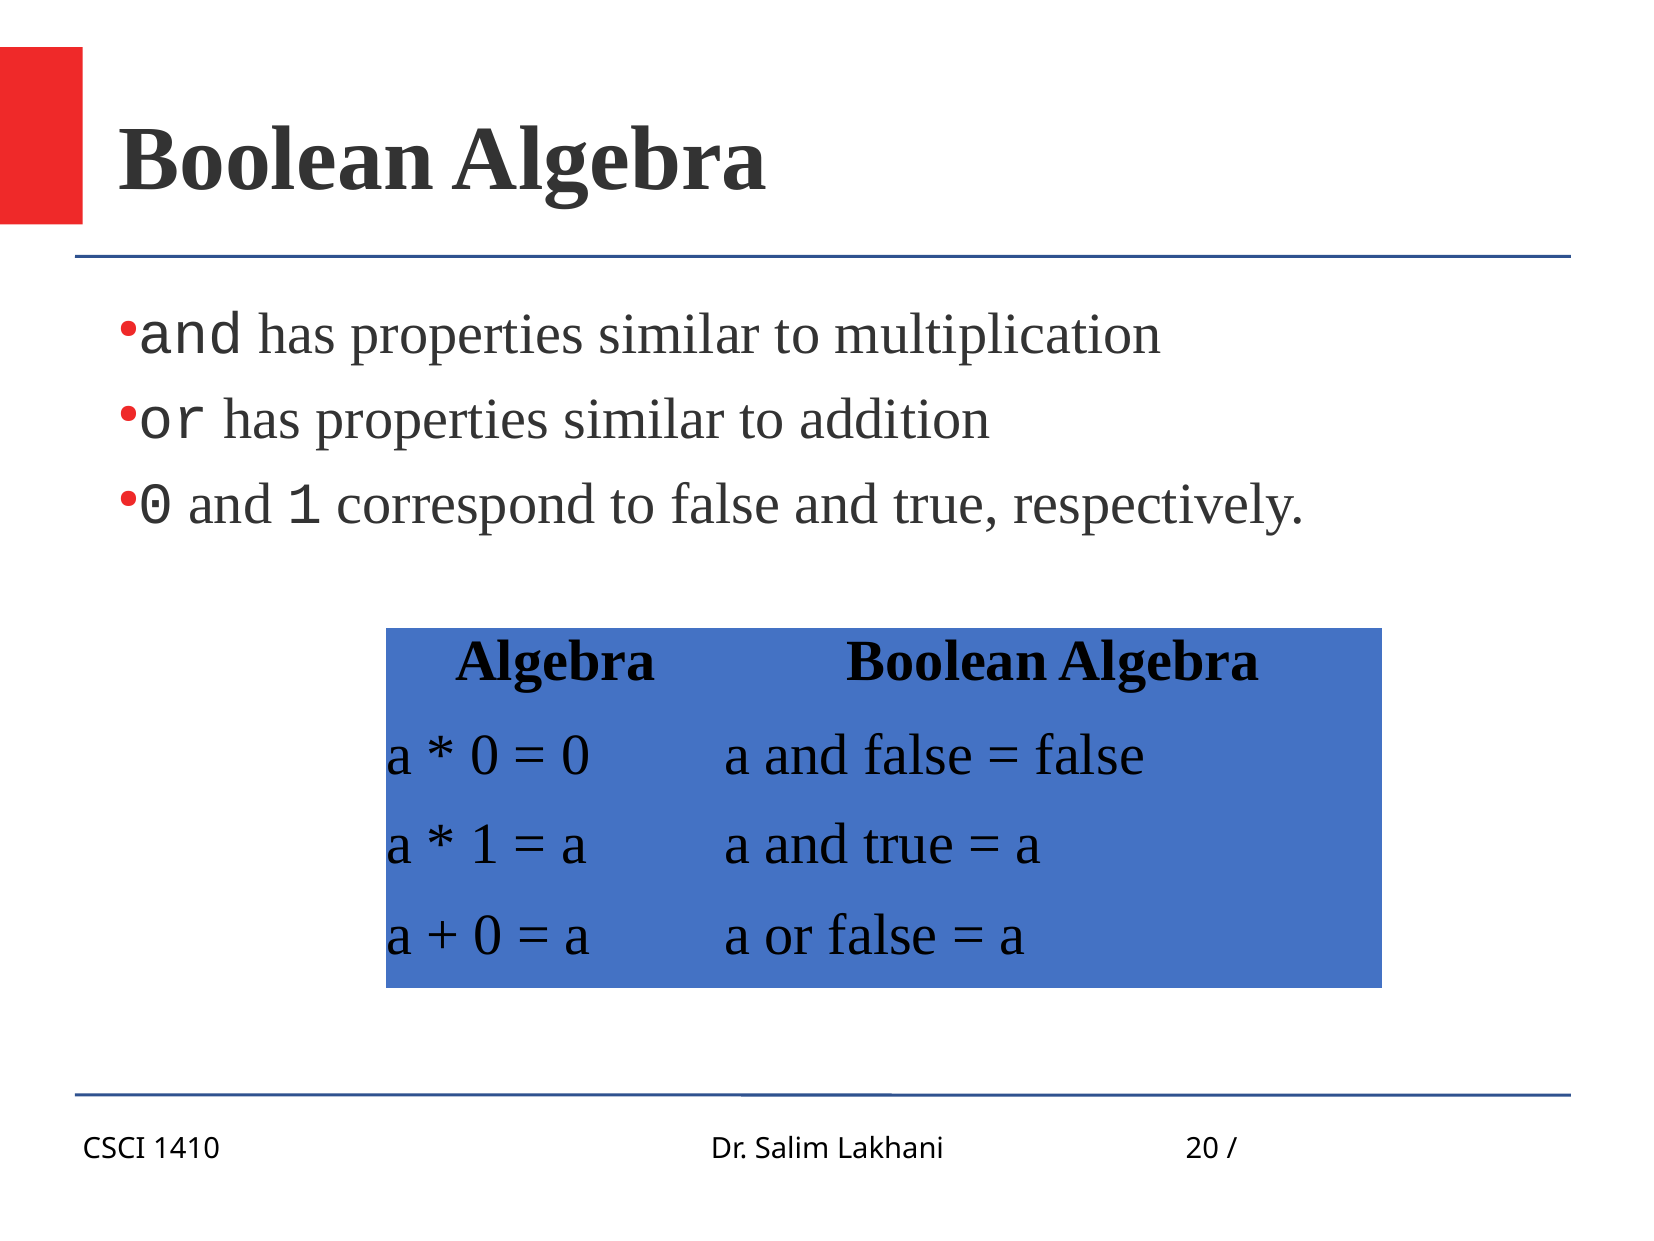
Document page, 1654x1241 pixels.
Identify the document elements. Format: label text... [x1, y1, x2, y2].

text_box / [1185, 1129, 1571, 1216]
table_cell a and false = false [724, 723, 1382, 812]
table_header Boolean Algebra [724, 628, 1382, 723]
table_cell a * 0 = 0 [386, 723, 724, 812]
table_cell a or false = a [724, 903, 1382, 988]
text_box Dr. Salim Lakhani [565, 1129, 1090, 1216]
table_header Algebra [386, 628, 724, 723]
text_box CSCI 1410 [82, 1129, 468, 1216]
table_cell a * 1 = a [386, 812, 724, 903]
list and has properties similar to multiplication or has properties similar to addition 0 and 1 correspond to false and true, respectively. [118, 295, 1536, 1080]
table_cell a + 0 = a [386, 903, 724, 988]
table_cell a and true = a [724, 812, 1382, 903]
title Boolean Algebra [118, 49, 1571, 257]
